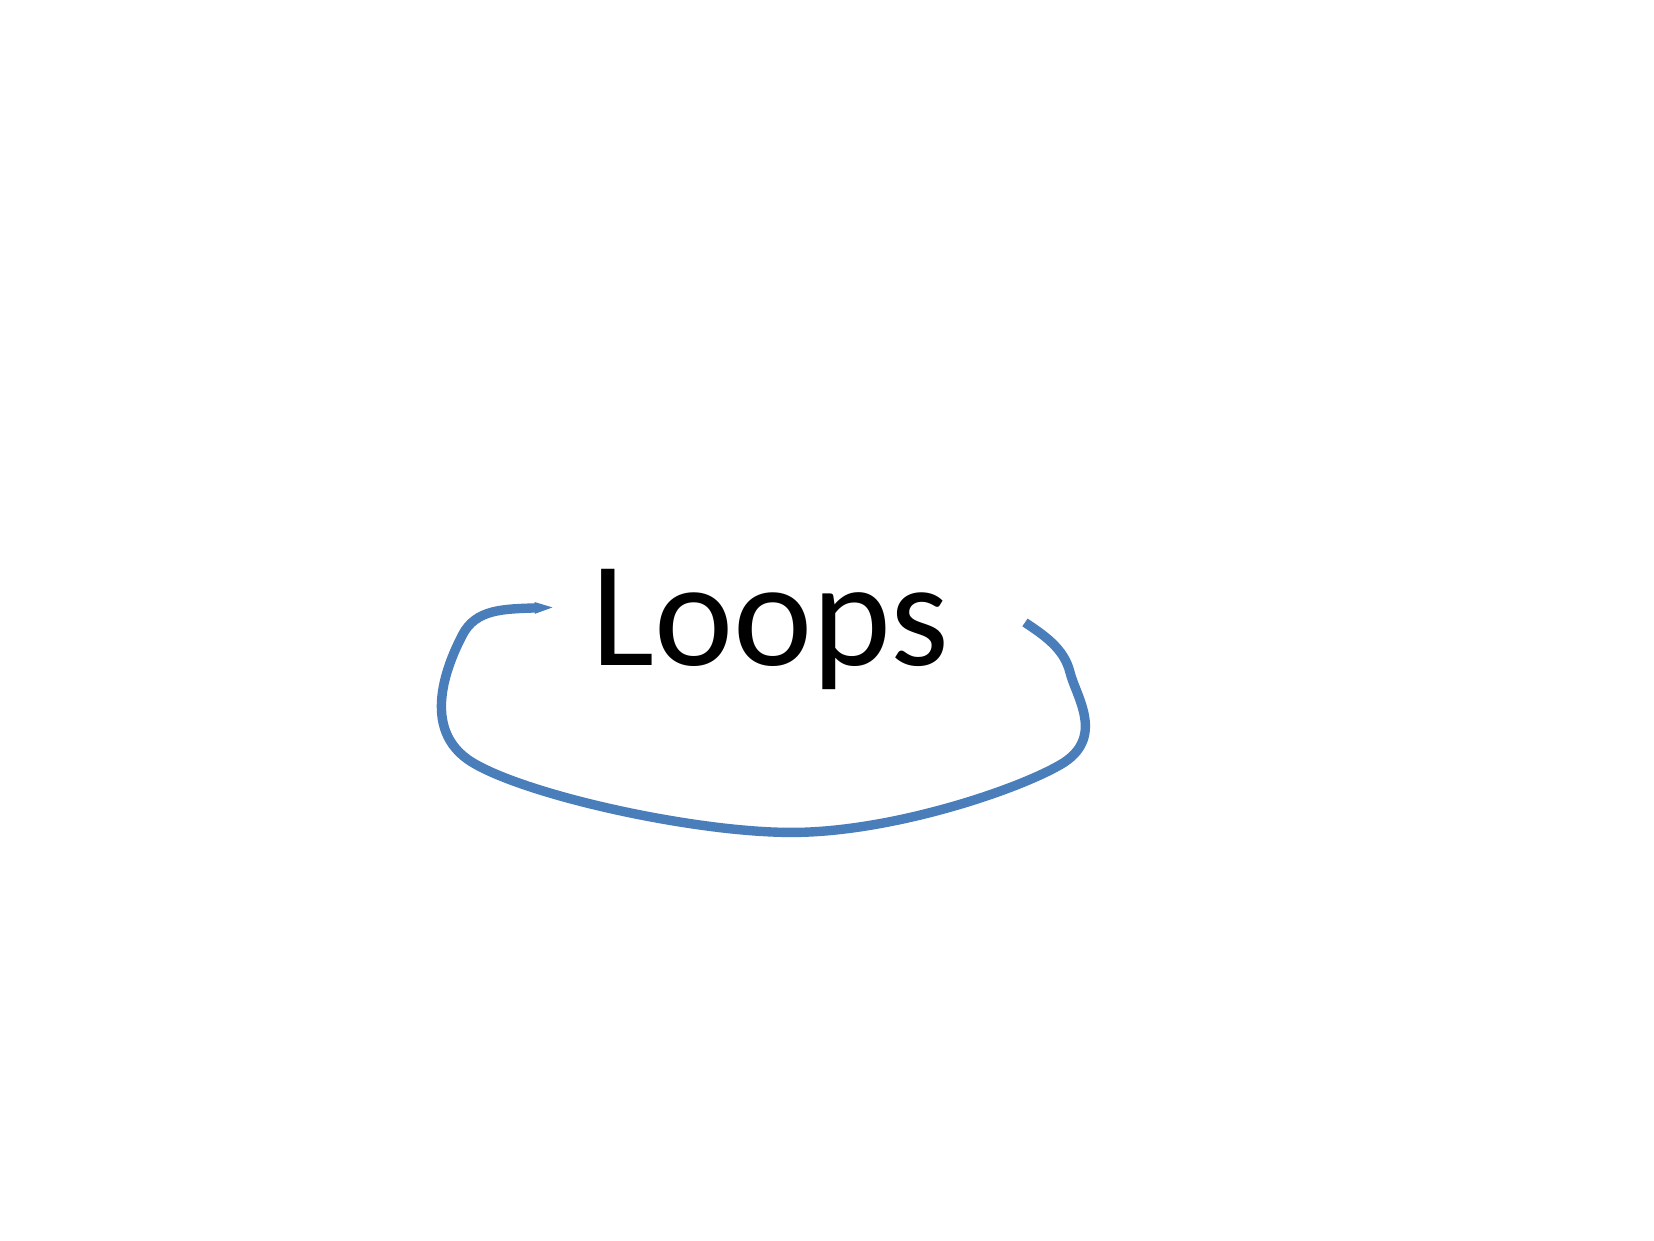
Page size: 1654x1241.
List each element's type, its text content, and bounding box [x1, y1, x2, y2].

text_box Loops [576, 507, 969, 705]
